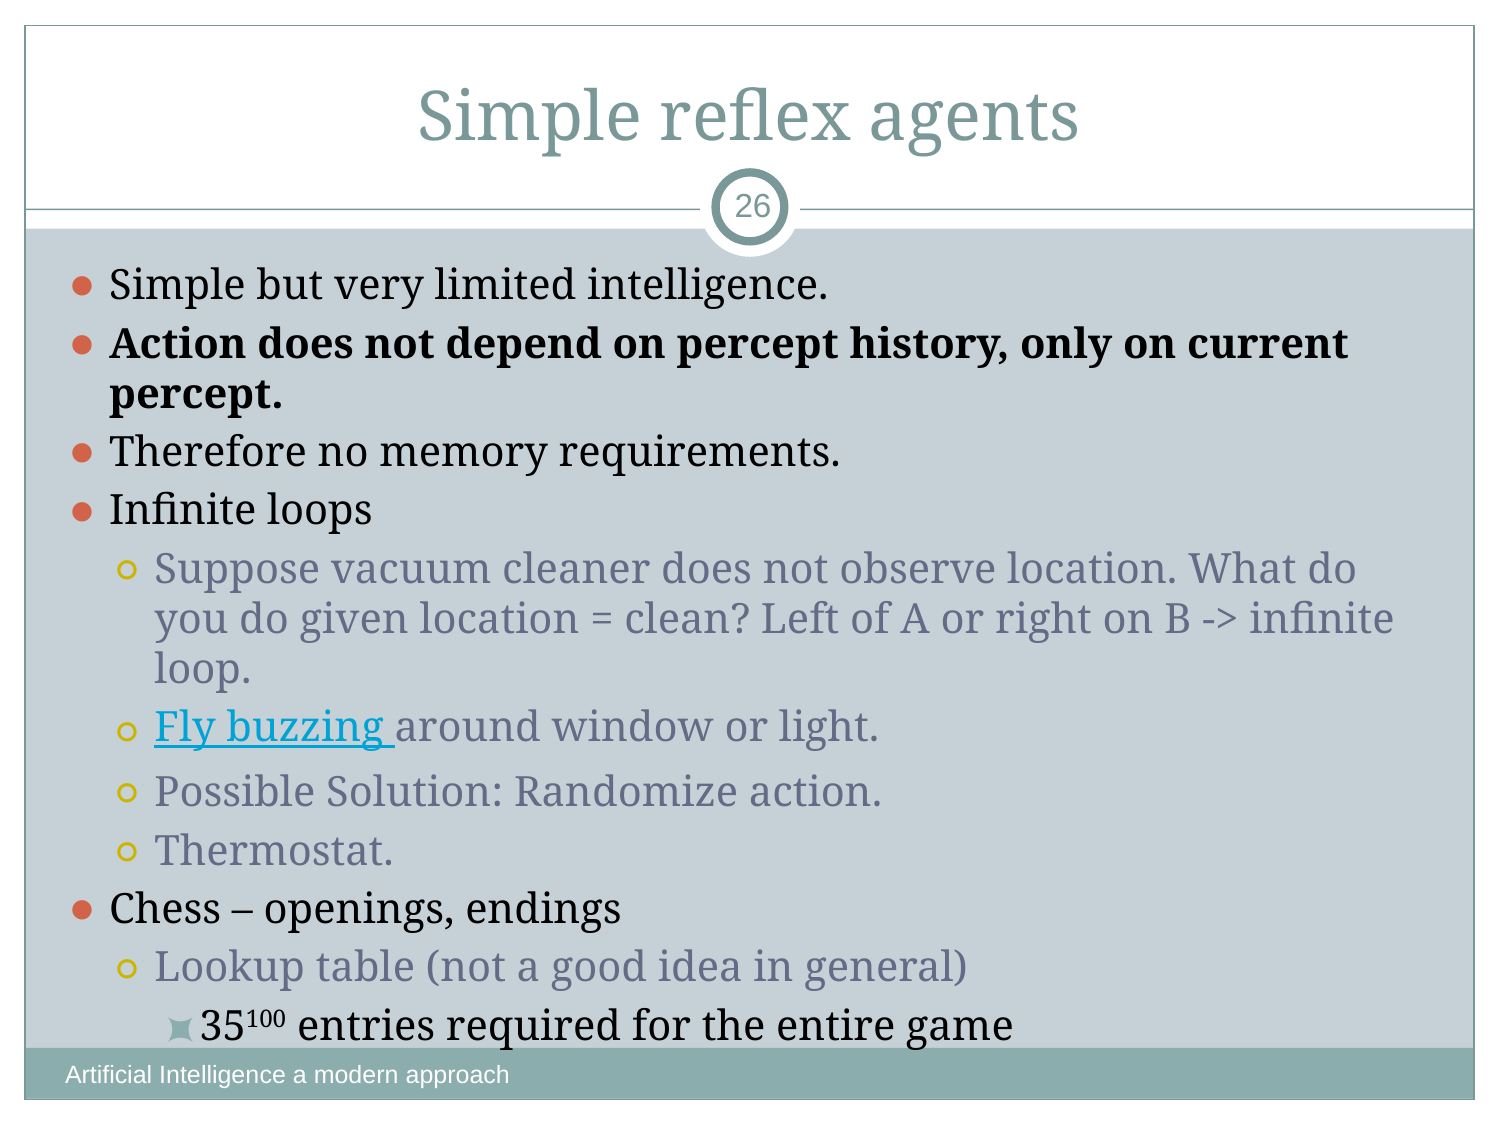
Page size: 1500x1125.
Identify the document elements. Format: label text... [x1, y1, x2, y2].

text_box Artificial Intelligence a modern approach [49, 1051, 638, 1112]
title Simple reflex agents [49, 37, 1450, 162]
text_box <number> [715, 168, 791, 241]
list Simple but very limited intelligence. Action does not depend on percept history, only on current percept. Therefore no memory requirements. Infinite loops Suppose vacuum cleaner does not observe location. What do you do given location = clean? Left of A or right on B -> infinite loop. Fly buzzing around window or light. Possible Solution: Randomize action. Thermostat. Chess – openings, endings Lookup table (not a good idea in general) 35100 entries required for the entire game [49, 250, 1445, 1001]
